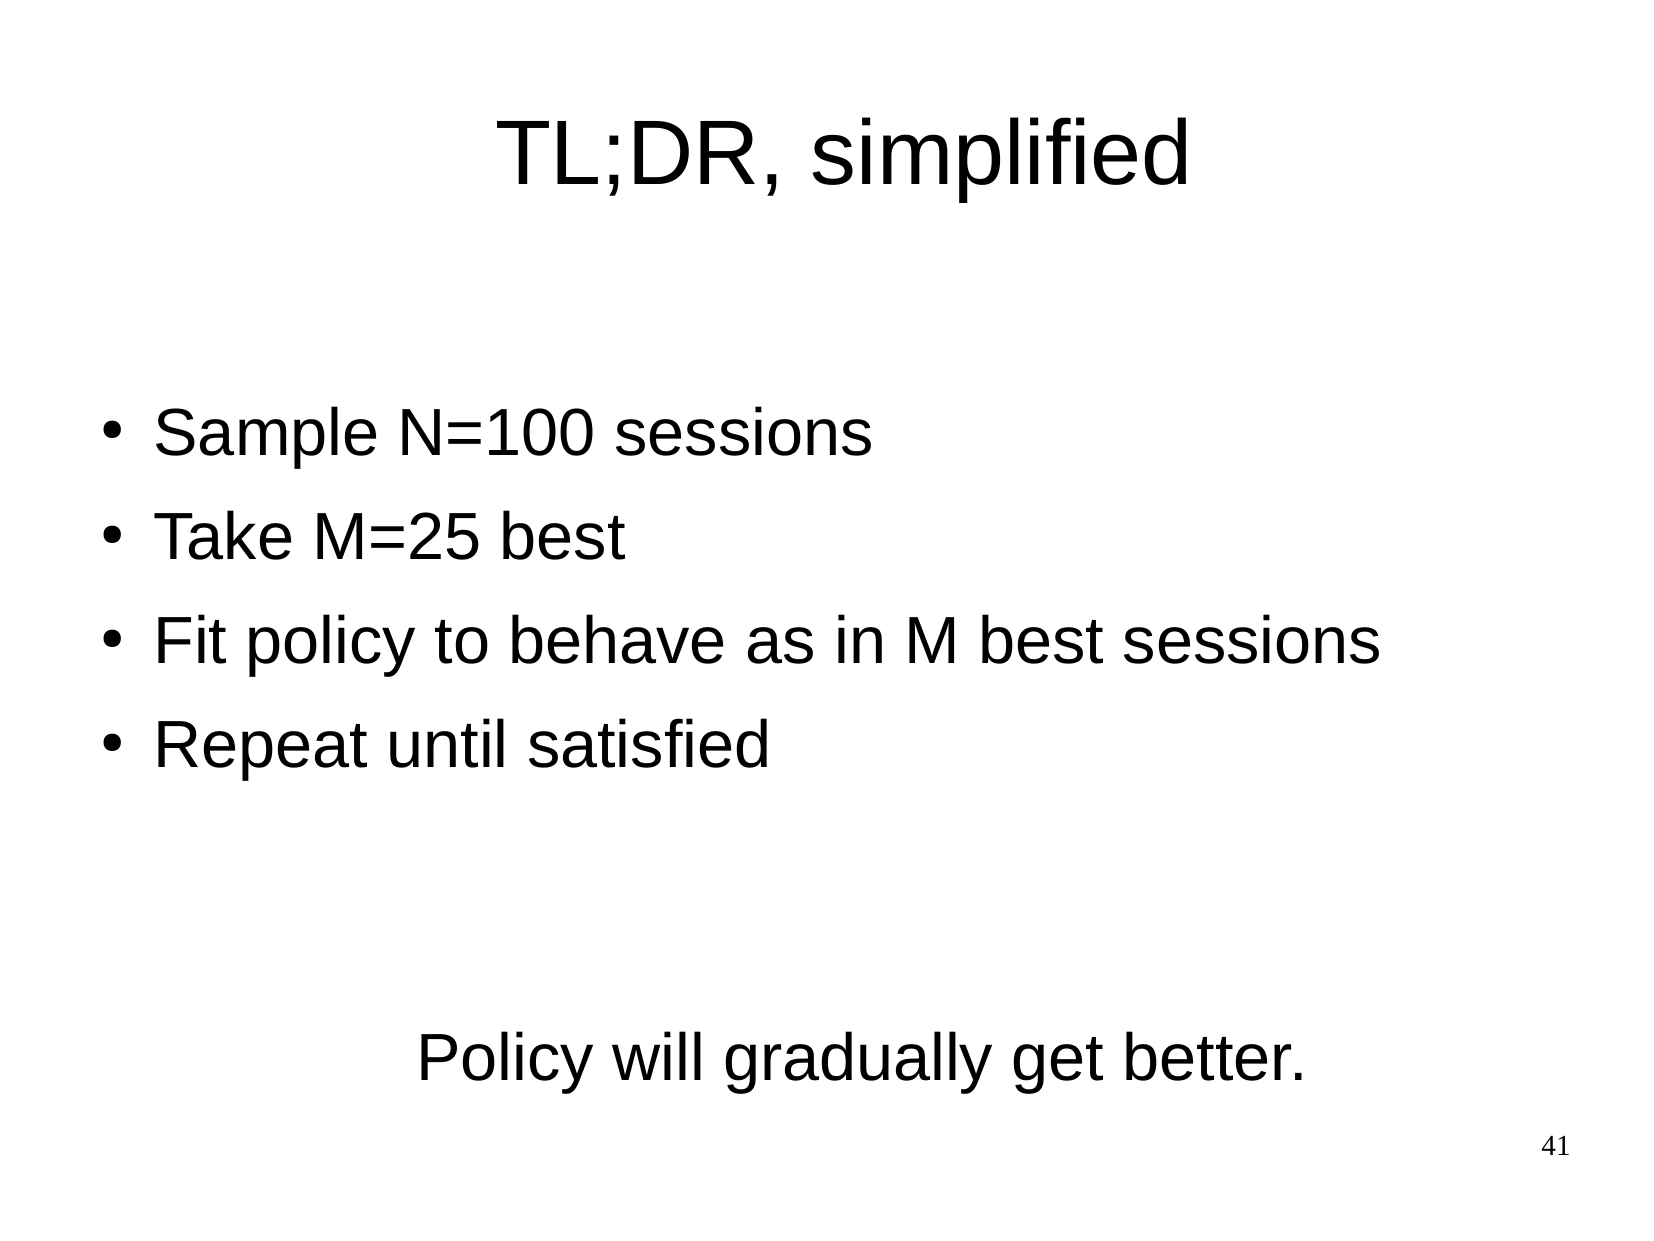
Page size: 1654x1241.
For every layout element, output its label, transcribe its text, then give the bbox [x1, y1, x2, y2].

title TL;DR, simplified [82, 49, 1571, 257]
list Sample N=100 sessions Take M=25 best Fit policy to behave as in M best sessions Repeat until satisfied Policy will gradually get better. [82, 290, 1571, 1241]
